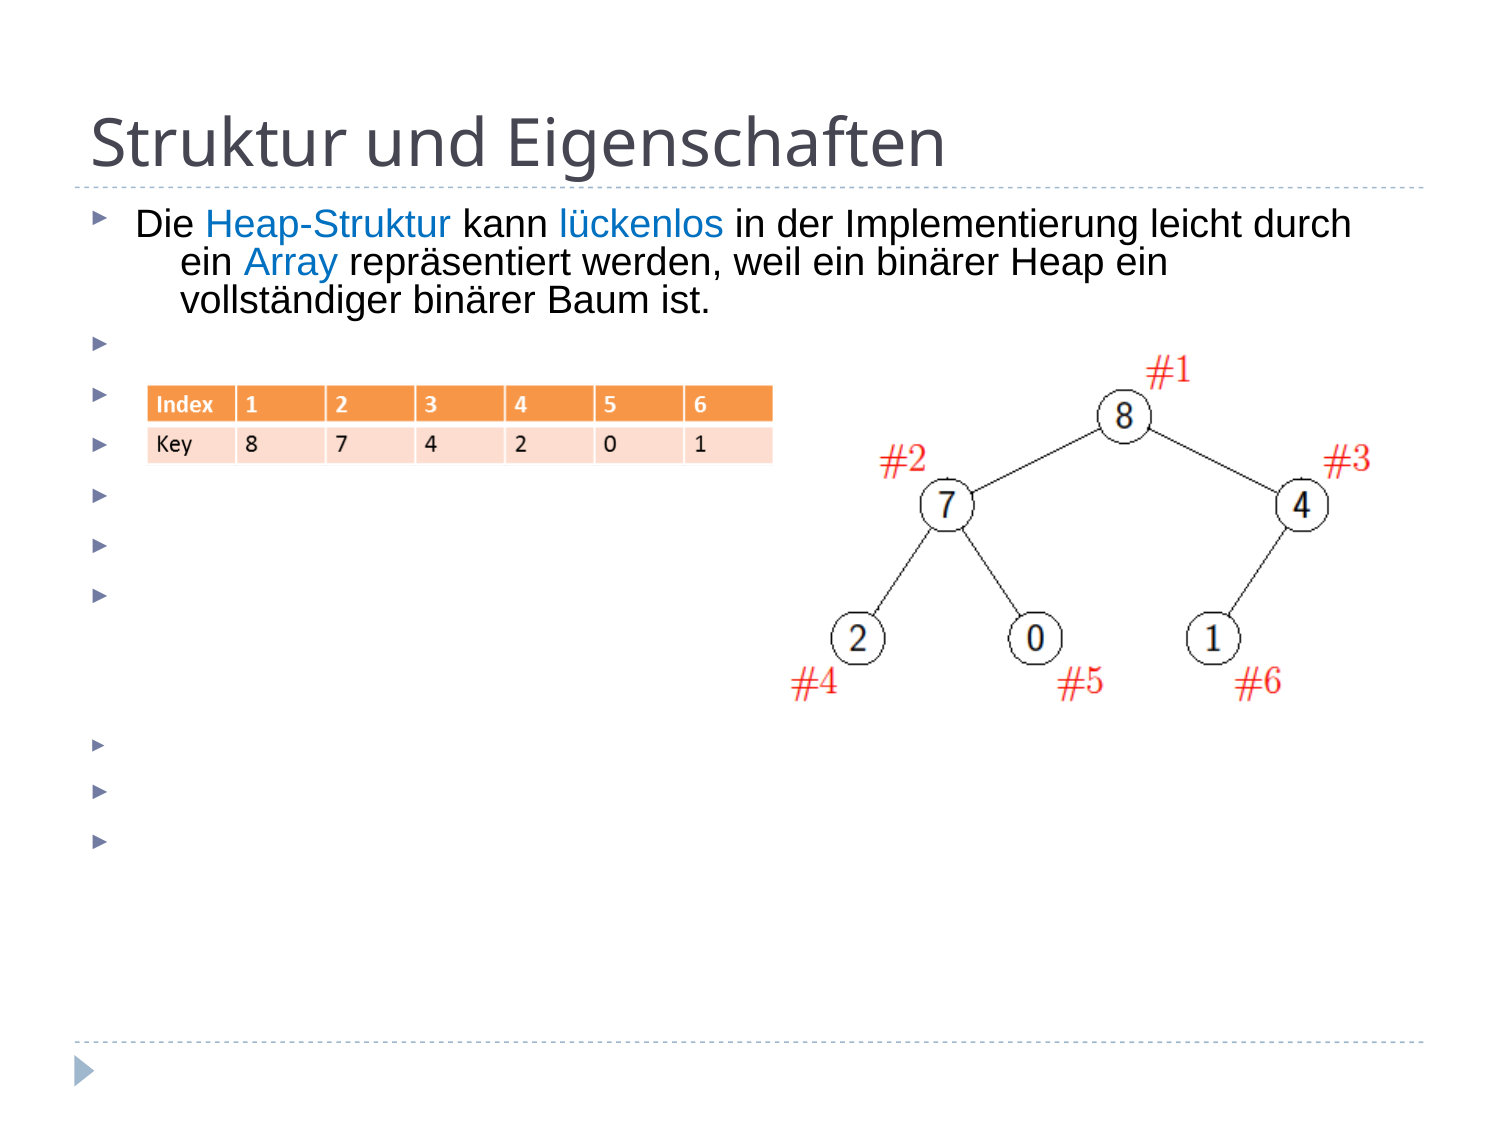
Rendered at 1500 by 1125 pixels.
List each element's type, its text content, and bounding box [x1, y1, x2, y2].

title Struktur und Eigenschaften [75, 24, 1426, 188]
picture [146, 382, 773, 475]
chart [773, 338, 1387, 717]
list Die Heap-Struktur kann lückenlos in der Implementierung leicht durch ein Array repräsentiert werden, weil ein binärer Heap ein vollständiger binärer Baum ist. [75, 200, 1388, 1036]
